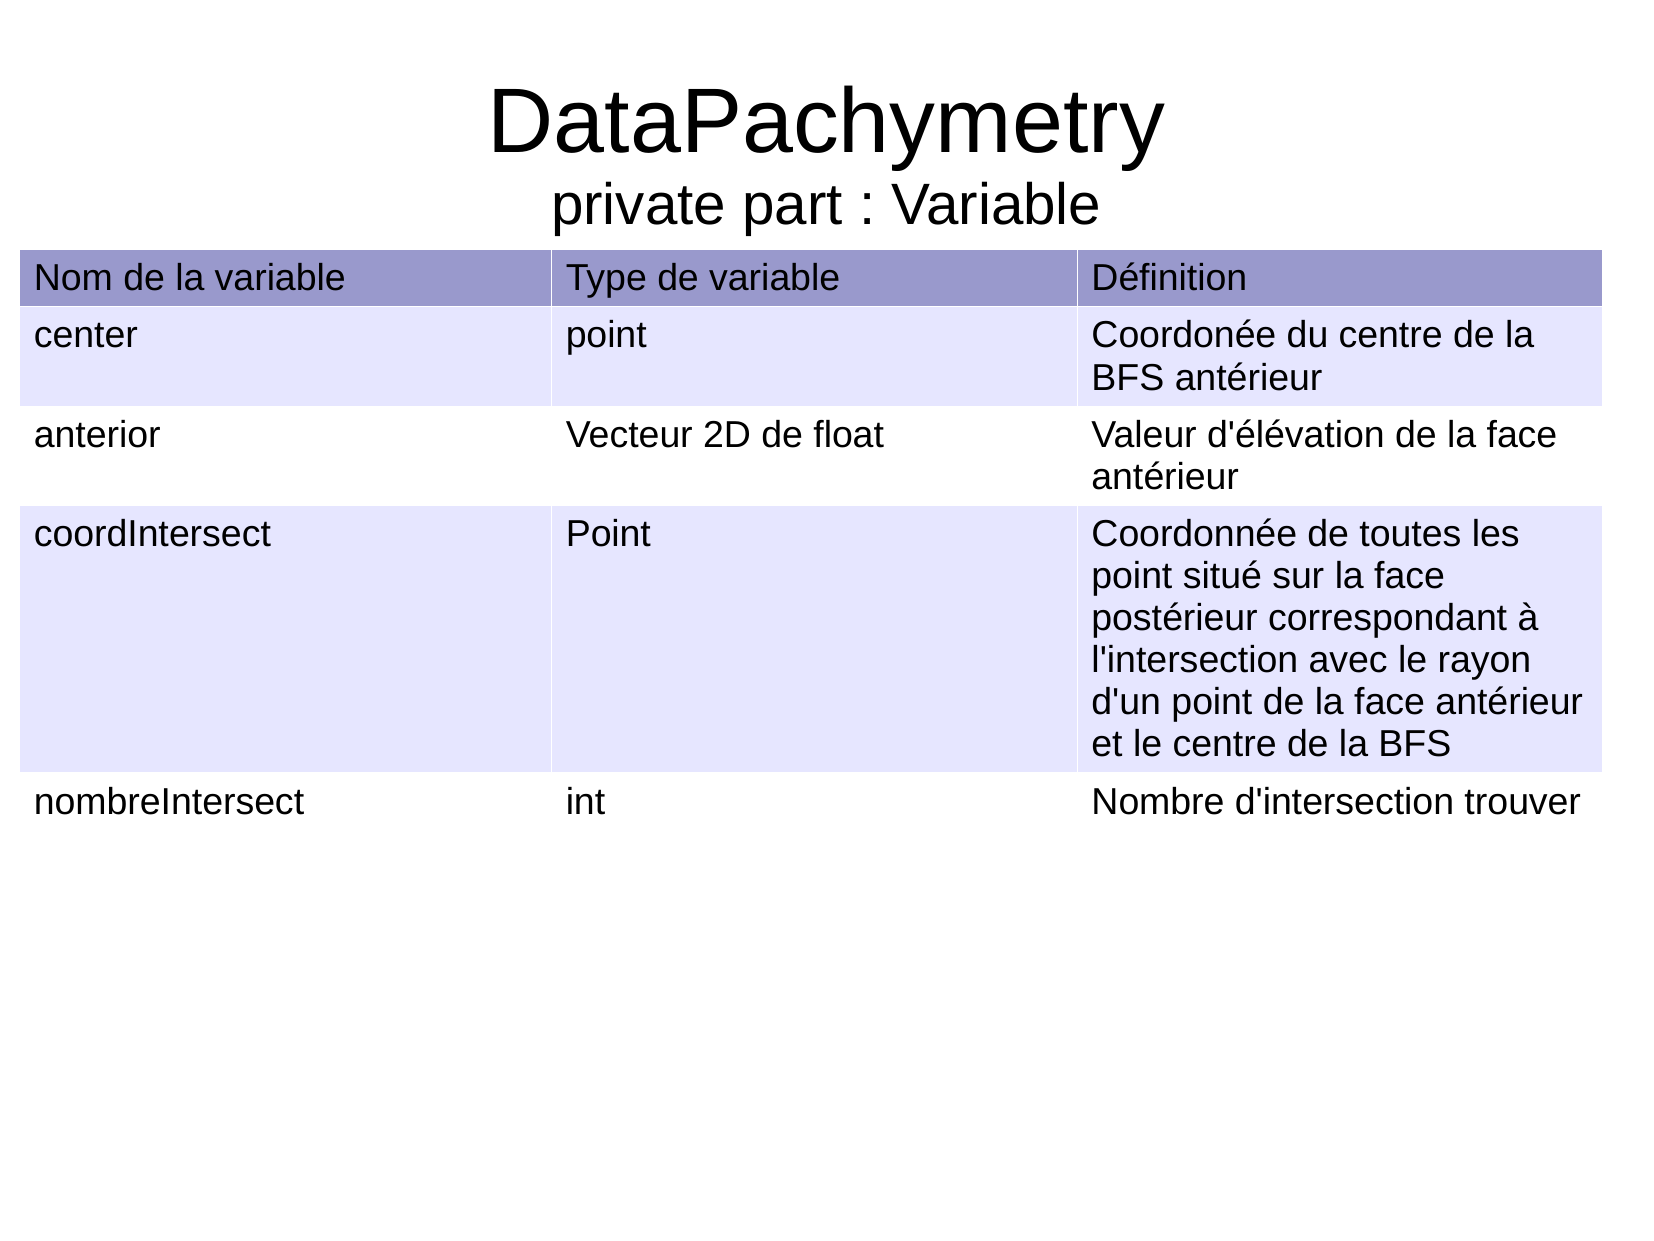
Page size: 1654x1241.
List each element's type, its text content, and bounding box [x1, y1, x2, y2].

table_cell nombreIntersect [20, 773, 551, 830]
table_cell coordIntersect [20, 506, 551, 772]
table_cell Coordonée du centre de la BFS antérieur [1078, 307, 1602, 406]
title DataPachymetry private part : Variable [82, 49, 1571, 249]
table_header Type de variable [552, 250, 1077, 306]
table_cell anterior [20, 407, 551, 505]
table_cell Vecteur 2D de float [552, 407, 1077, 505]
table_cell point [552, 307, 1077, 406]
table_cell Coordonnée de toutes les point situé sur la face postérieur correspondant à l'intersection avec le rayon d'un point de la face antérieur et le centre de la BFS [1078, 506, 1602, 772]
table_header Définition [1078, 250, 1602, 306]
table_cell center [20, 307, 551, 406]
table_cell Nombre d'intersection trouver [1078, 773, 1602, 830]
table_cell int [552, 773, 1077, 830]
table_cell Point [552, 506, 1077, 772]
table_header Nom de la variable [20, 250, 551, 306]
table_cell Valeur d'élévation de la face antérieur [1078, 407, 1602, 505]
